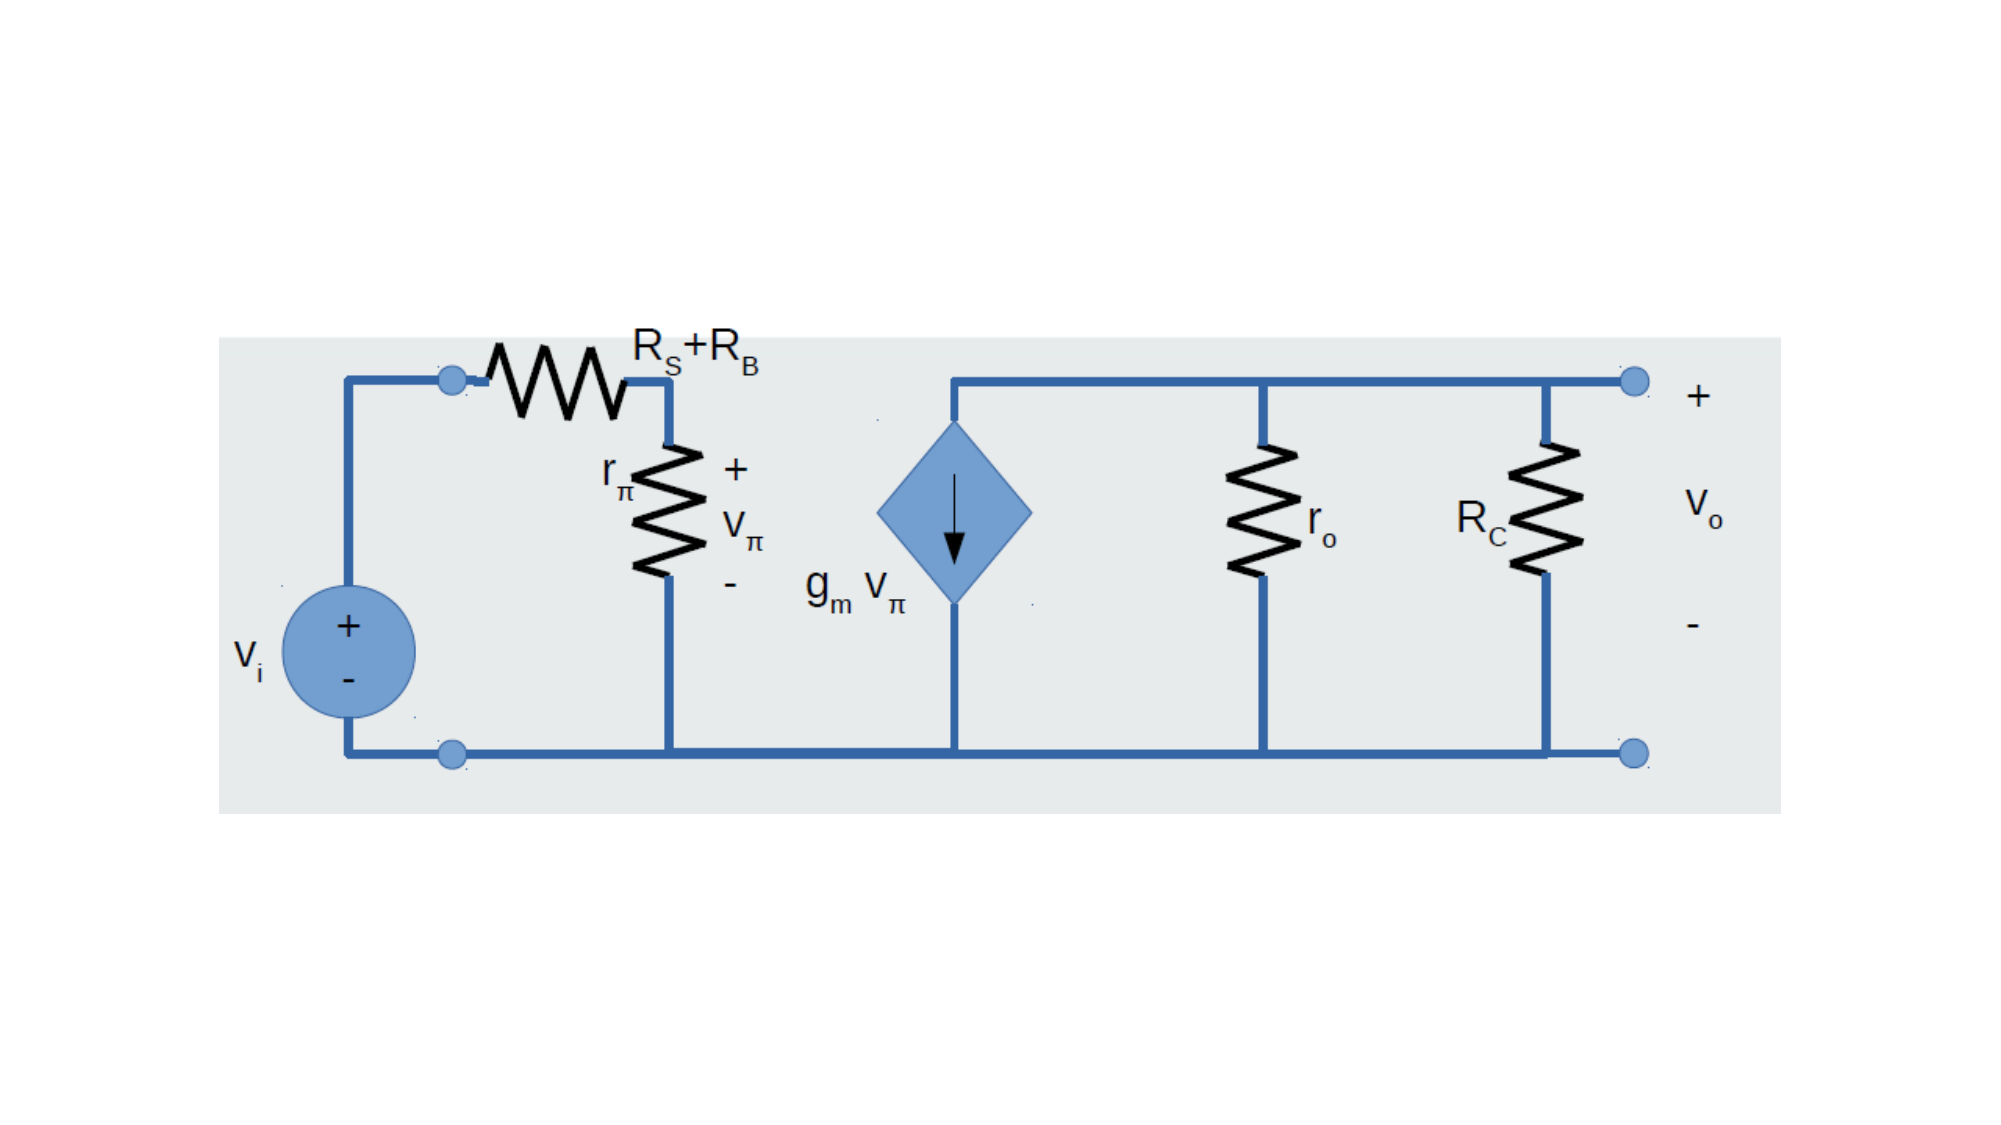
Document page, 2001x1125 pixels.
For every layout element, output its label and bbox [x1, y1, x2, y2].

picture [219, 310, 1781, 815]
